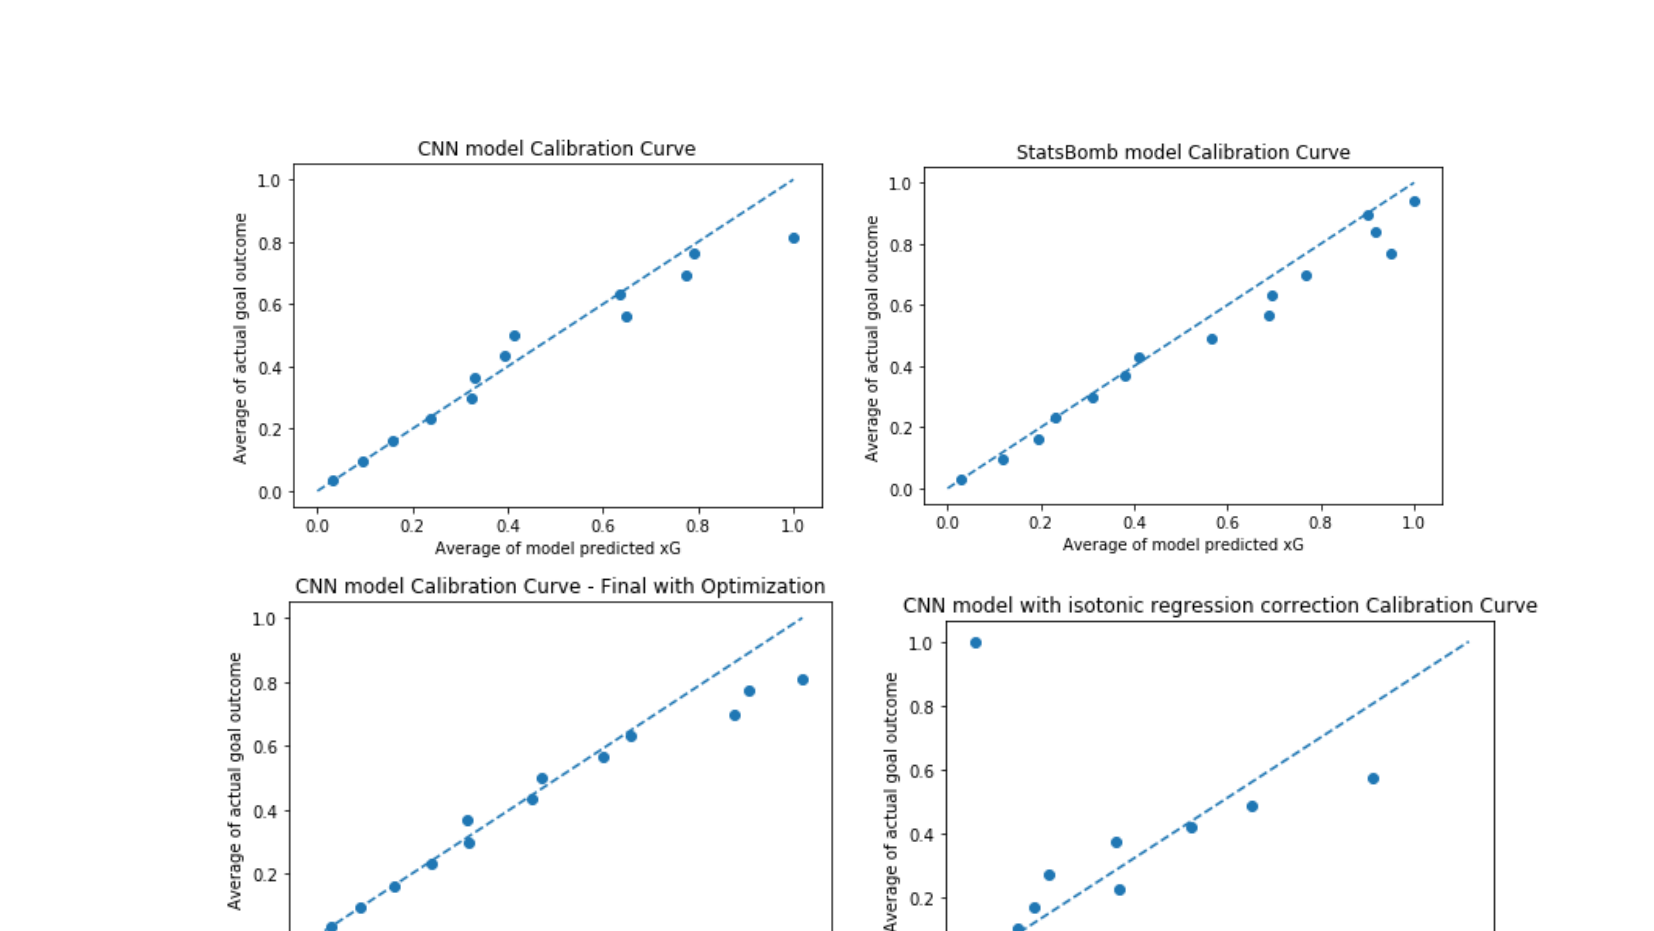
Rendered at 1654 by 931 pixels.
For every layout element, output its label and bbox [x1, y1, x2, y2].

picture [874, 585, 1548, 931]
picture [856, 133, 1453, 564]
picture [218, 129, 843, 931]
